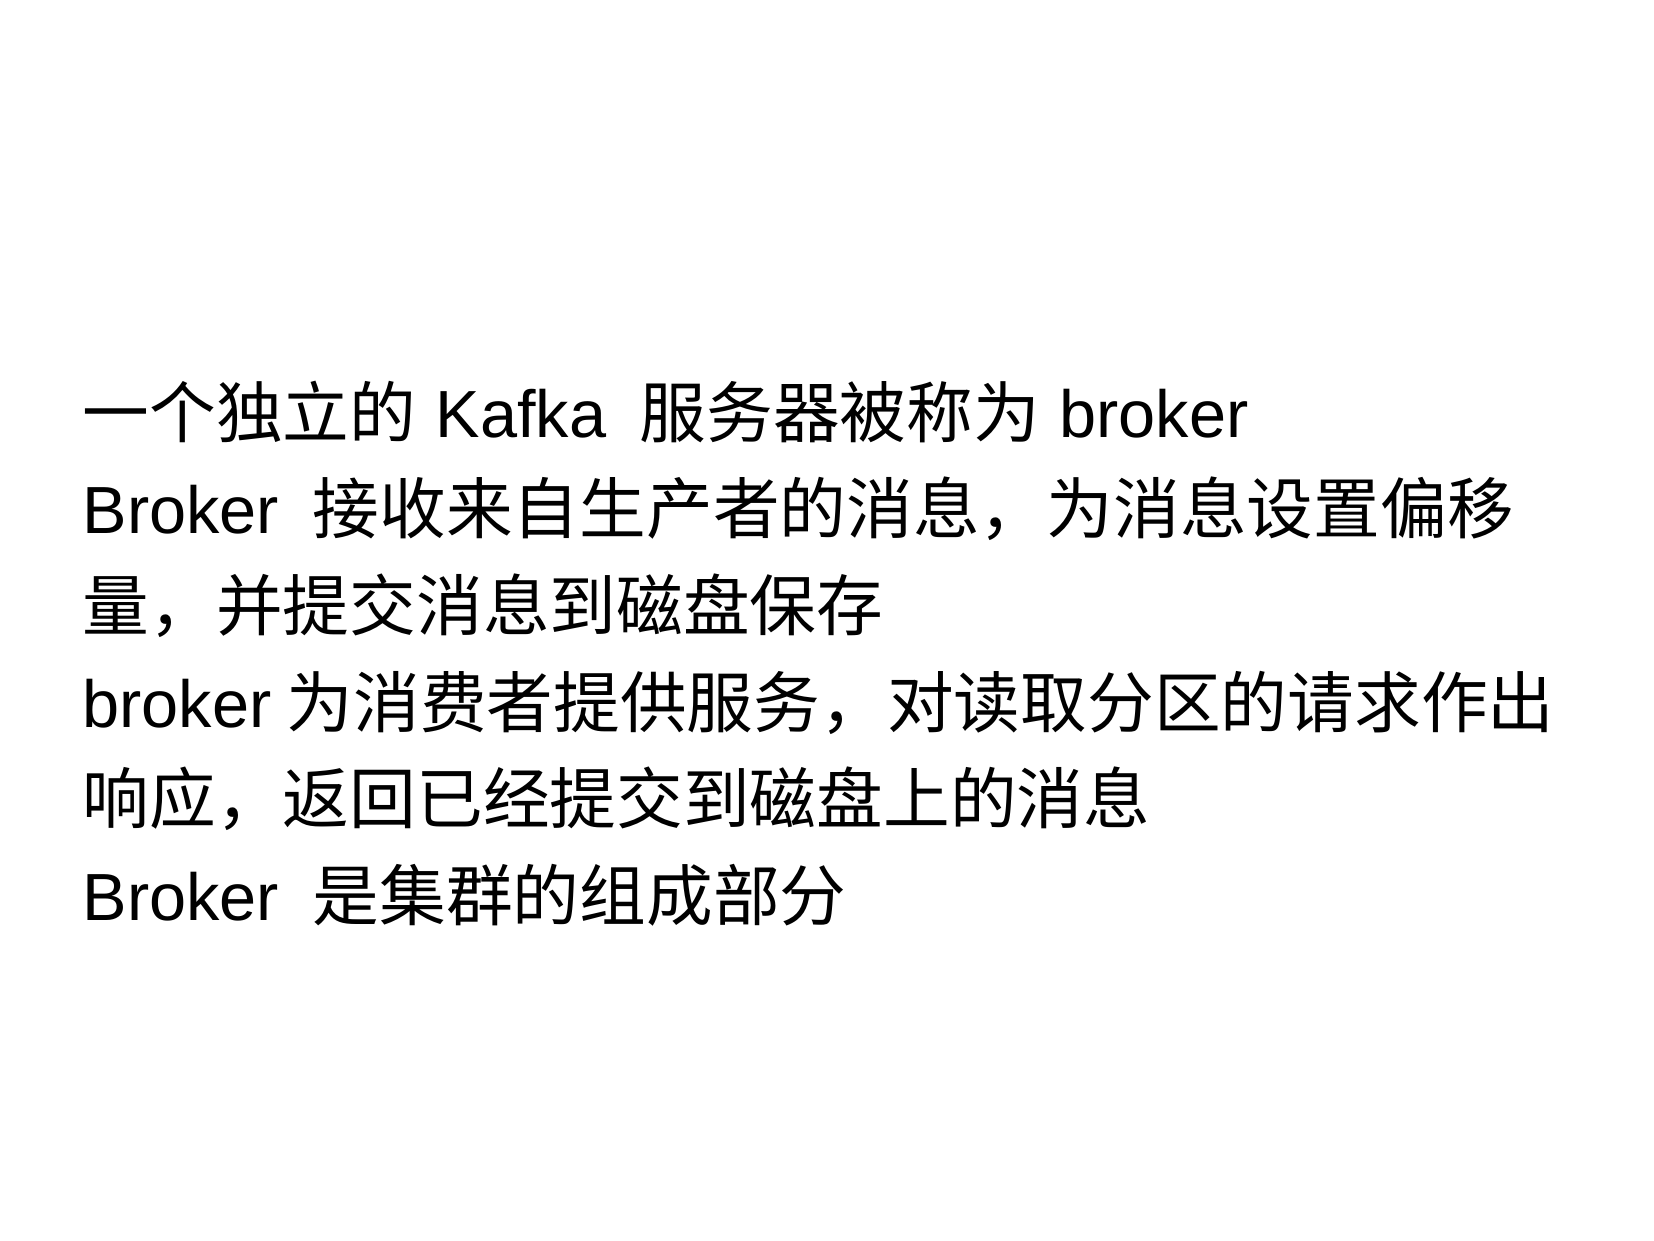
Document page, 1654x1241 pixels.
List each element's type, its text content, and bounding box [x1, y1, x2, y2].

subtitle 一个独立的Kafka 服务器被称为broker Broker 接收来自生产者的消息，为消息设置偏移量，并提交消息到磁盘保存 broker为消费者提供服务，对读取分区的请求作出响应，返回已经提交到磁盘上的消息 Broker 是集群的组成部分 [82, 290, 1571, 1010]
